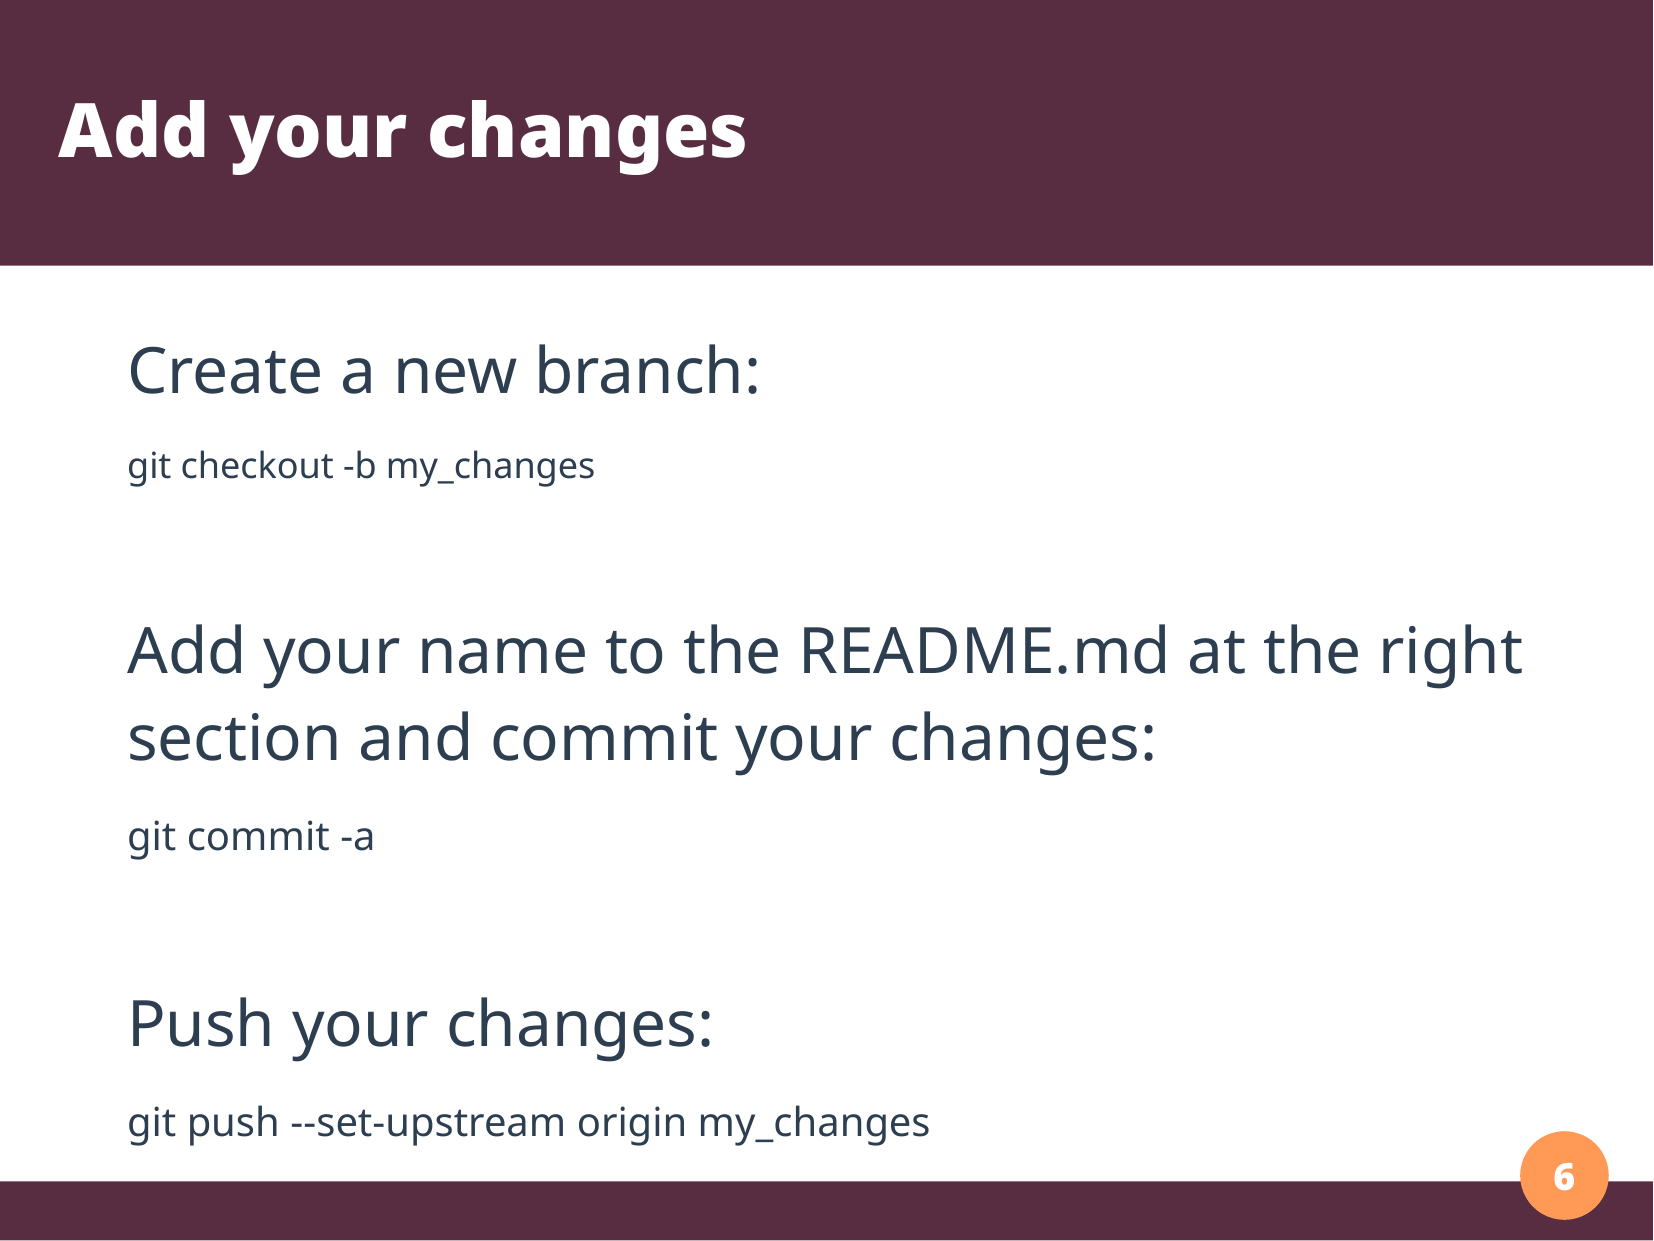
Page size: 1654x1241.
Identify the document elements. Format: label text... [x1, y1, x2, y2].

list Create a new branch: git checkout -b my_changes Add your name to the README.md at the right section and commit your changes: git commit -a Push your changes: git push --set-upstream origin my_changes [58, 324, 1594, 1152]
title Add your changes [58, 49, 1594, 207]
